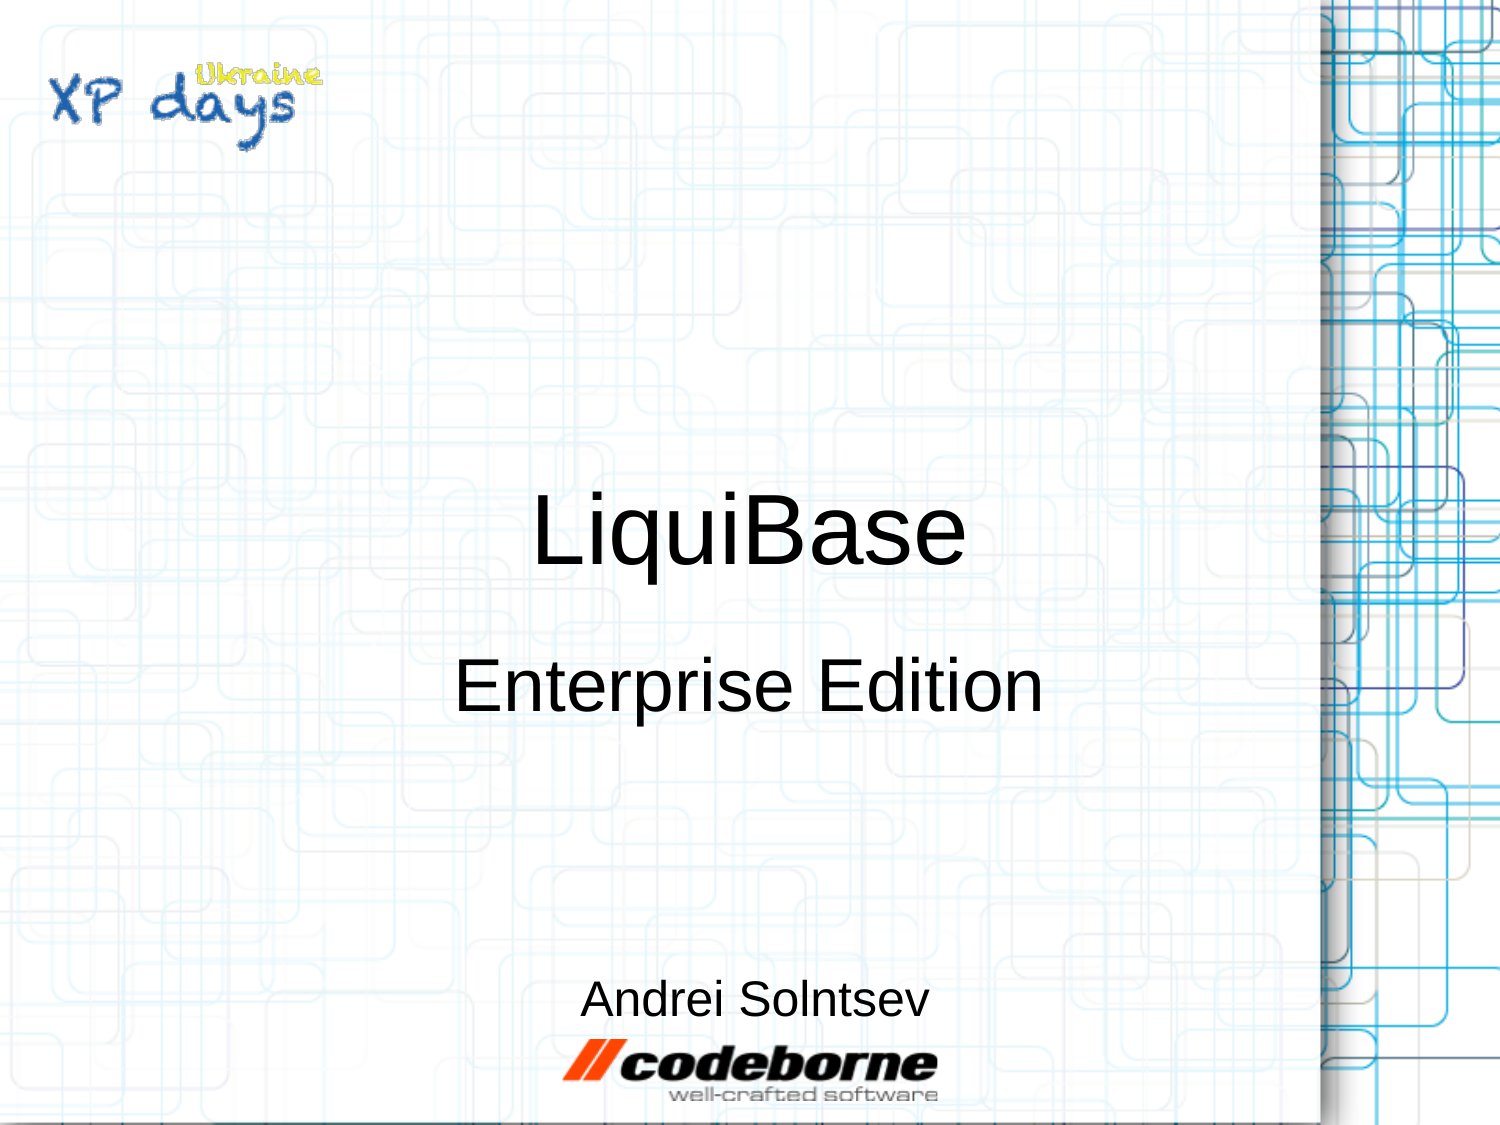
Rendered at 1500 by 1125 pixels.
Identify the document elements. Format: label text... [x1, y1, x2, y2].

subtitle Enterprise Edition [112, 621, 1388, 793]
text_box [44, 27, 345, 165]
text_box Andrei Solntsev [565, 951, 960, 1068]
title LiquiBase [112, 346, 1388, 600]
picture [0, 0, 1500, 1125]
text_box [562, 1039, 938, 1101]
